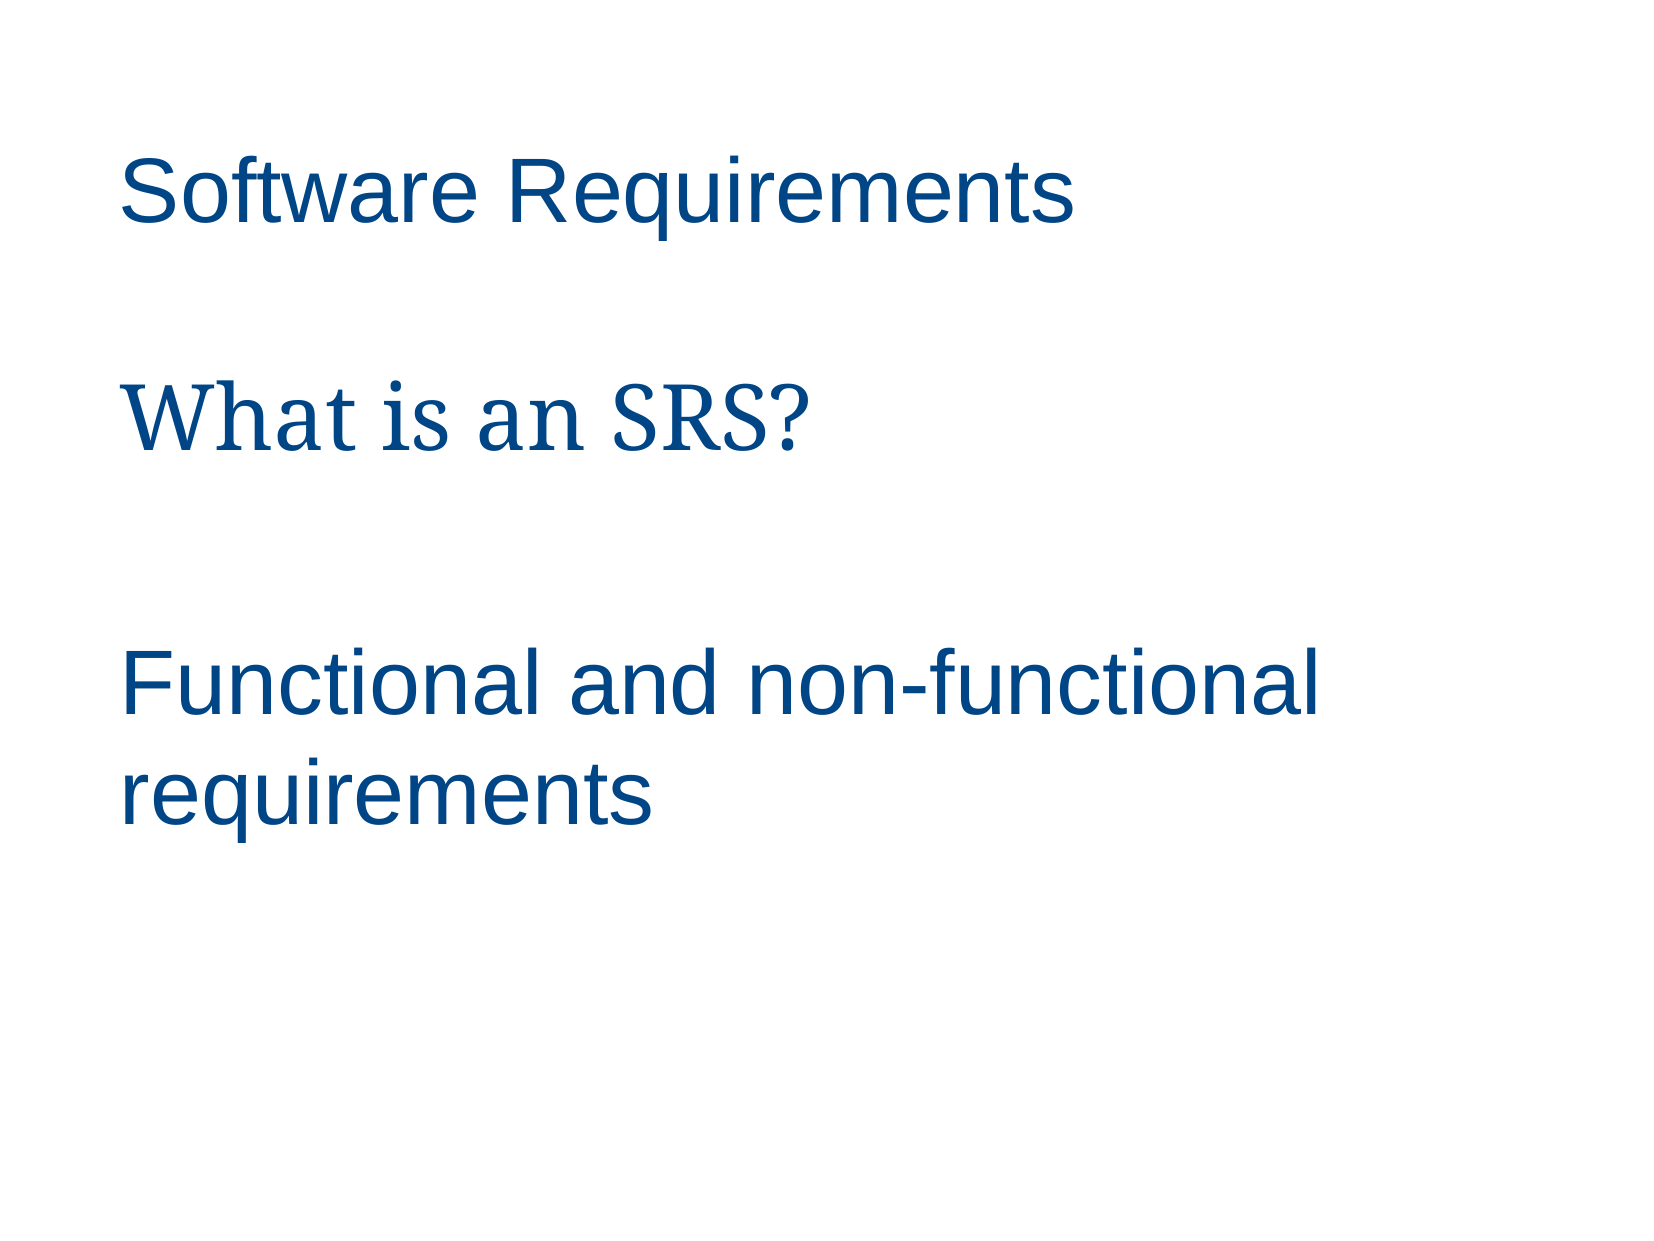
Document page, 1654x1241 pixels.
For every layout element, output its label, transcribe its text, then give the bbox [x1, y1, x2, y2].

list What is an SRS? Functional and non-functional requirements [105, 350, 1511, 1096]
title Software Requirements [68, 48, 1475, 248]
